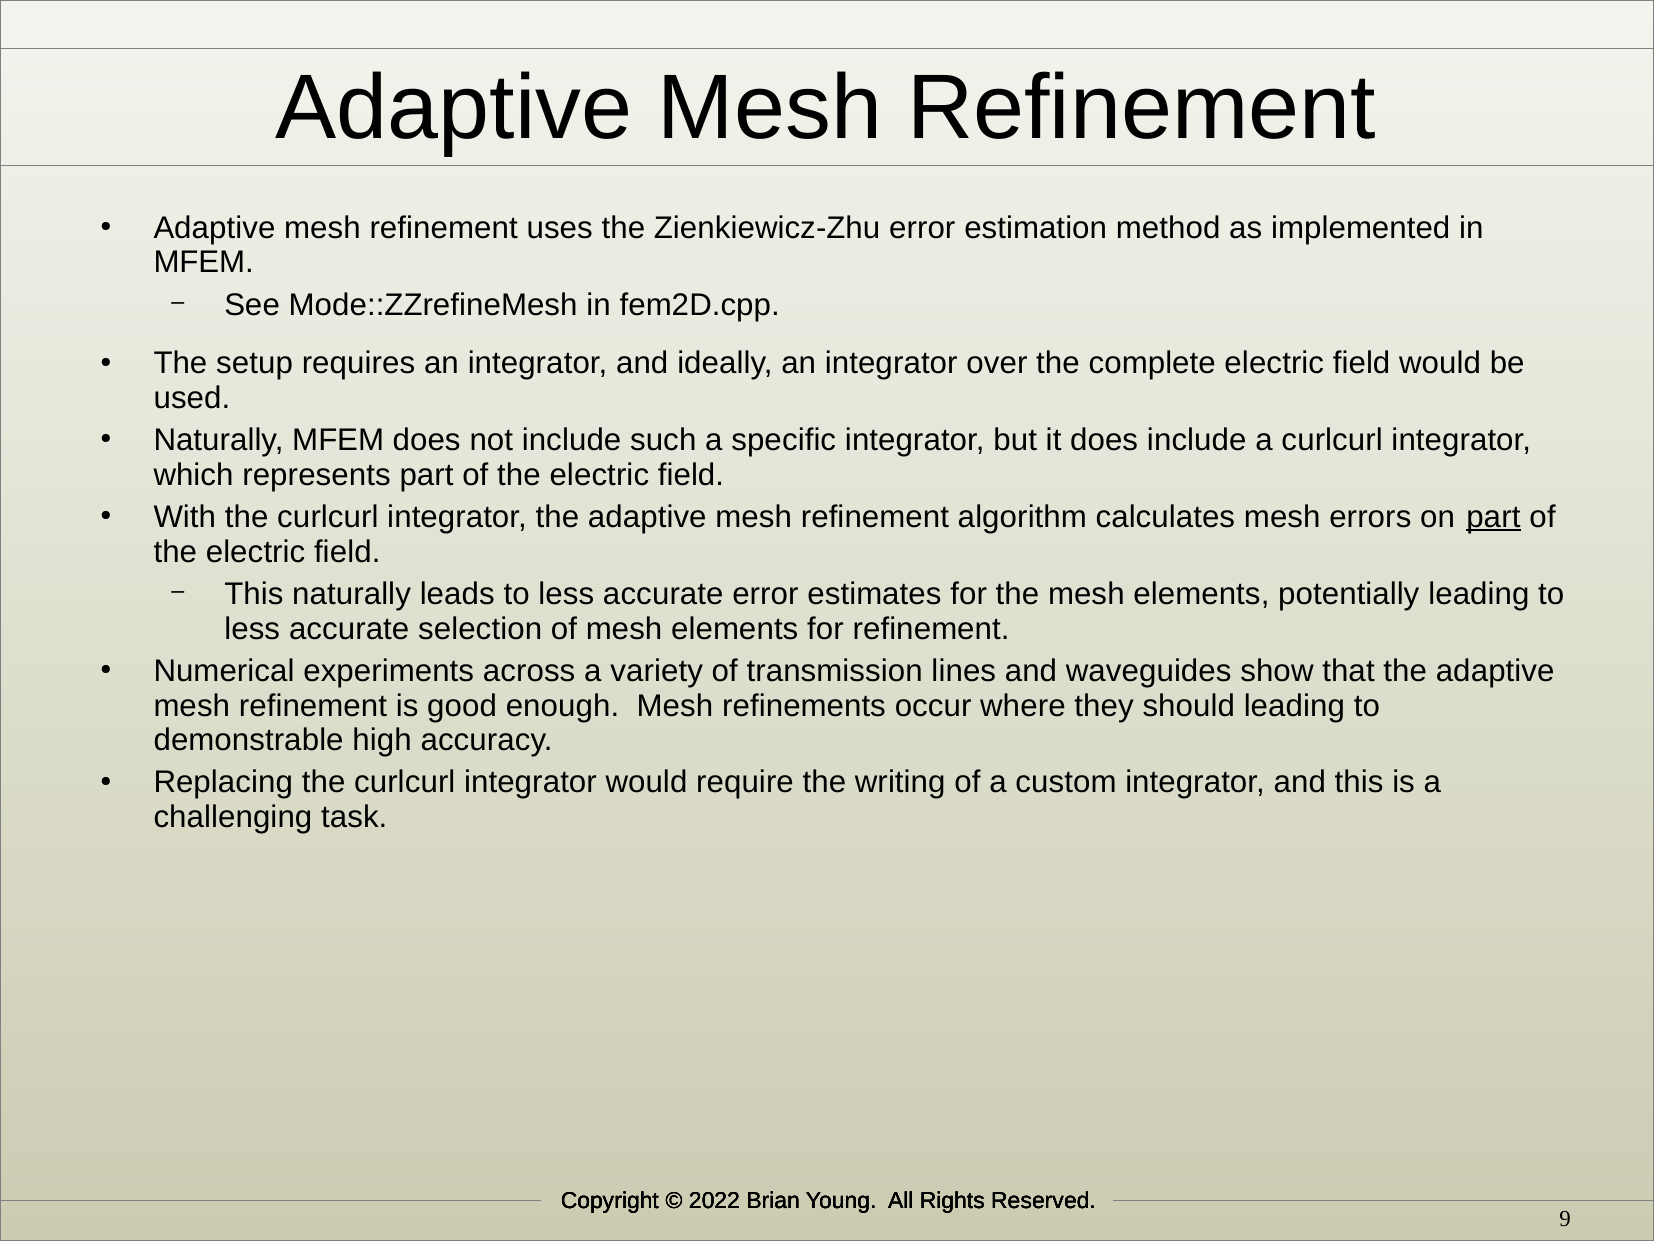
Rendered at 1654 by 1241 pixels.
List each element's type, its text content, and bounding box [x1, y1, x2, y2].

title Adaptive Mesh Refinement [82, 49, 1571, 166]
list Adaptive mesh refinement uses the Zienkiewicz-Zhu error estimation method as implemented in MFEM. See Mode::ZZrefineMesh in fem2D.cpp. The setup requires an integrator, and ideally, an integrator over the complete electric field would be used. Naturally, MFEM does not include such a specific integrator, but it does include a curlcurl integrator, which represents part of the electric field. With the curlcurl integrator, the adaptive mesh refinement algorithm calculates mesh errors on part of the electric field. This naturally leads to less accurate error estimates for the mesh elements, potentially leading to less accurate selection of mesh elements for refinement. Numerical experiments across a variety of transmission lines and waveguides show that the adaptive mesh refinement is good enough. Mesh refinements occur where they should leading to demonstrable high accuracy. Replacing the curlcurl integrator would require the writing of a custom integrator, and this is a challenging task. [82, 210, 1571, 1109]
